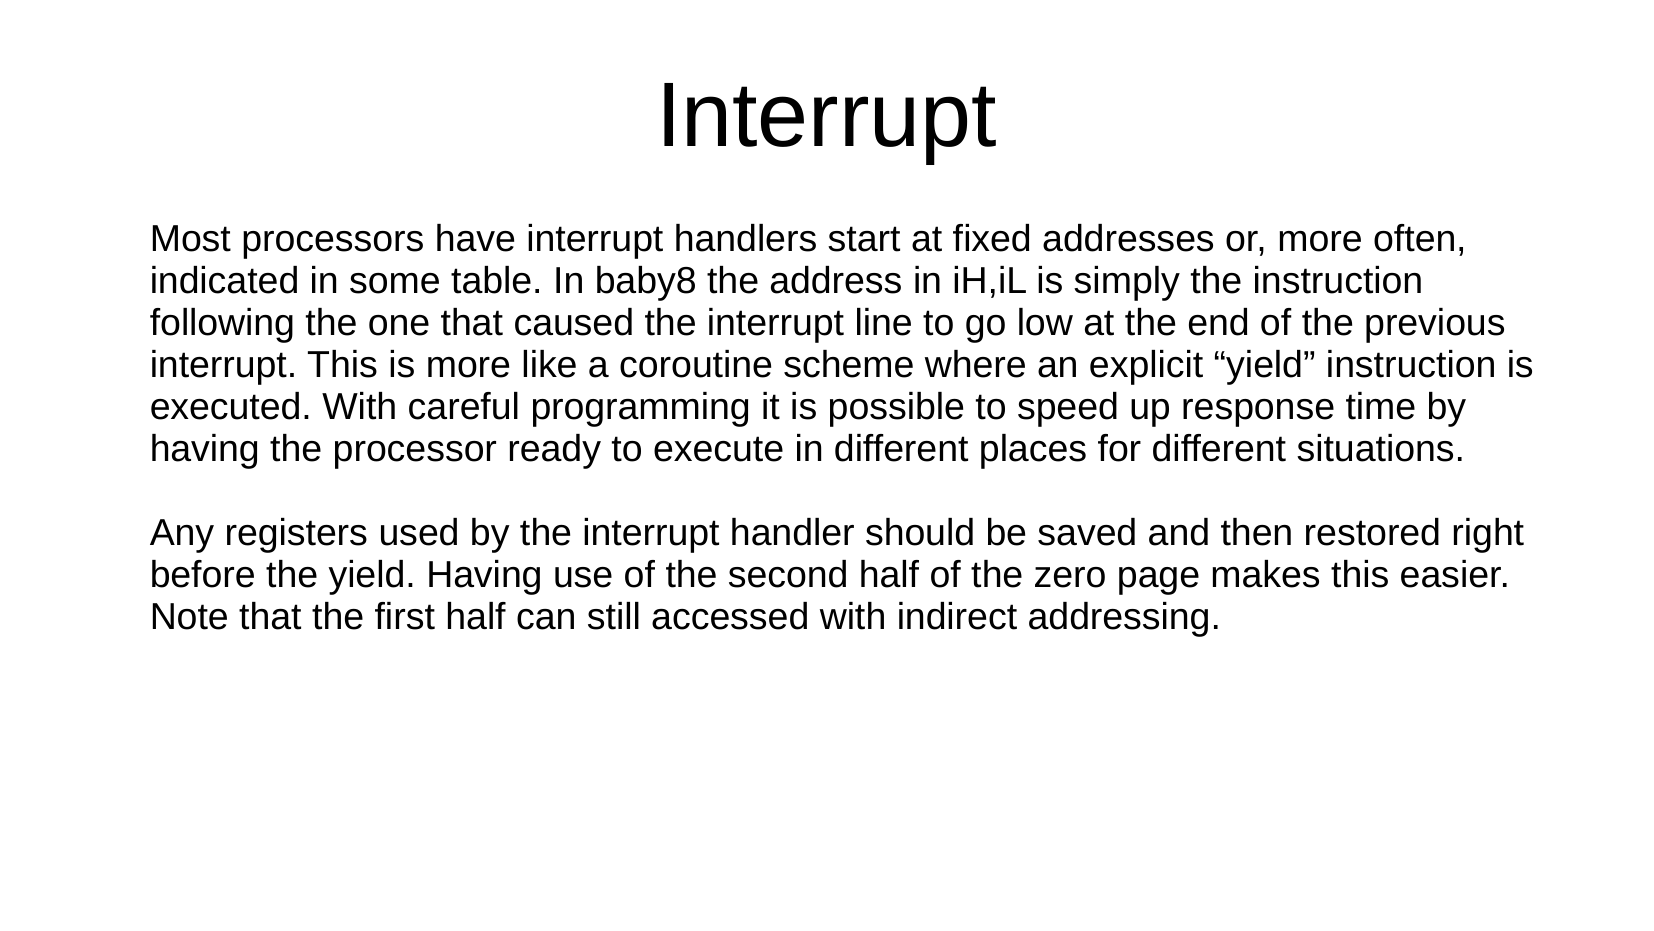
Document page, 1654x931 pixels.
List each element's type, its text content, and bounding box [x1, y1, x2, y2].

title Interrupt [82, 37, 1571, 193]
text_box Most processors have interrupt handlers start at fixed addresses or, more often, indicated in some table. In baby8 the address in iH,iL is simply the instruction following the one that caused the interrupt line to go low at the end of the previous interrupt. This is more like a coroutine scheme where an explicit “yield” instruction is executed. With careful programming it is possible to speed up response time by having the processor ready to execute in different places for different situations. Any registers used by the interrupt handler should be saved and then restored right before the yield. Having use of the second half of the zero page makes this easier. Note that the first half can still accessed with indirect addressing. [135, 210, 1591, 855]
